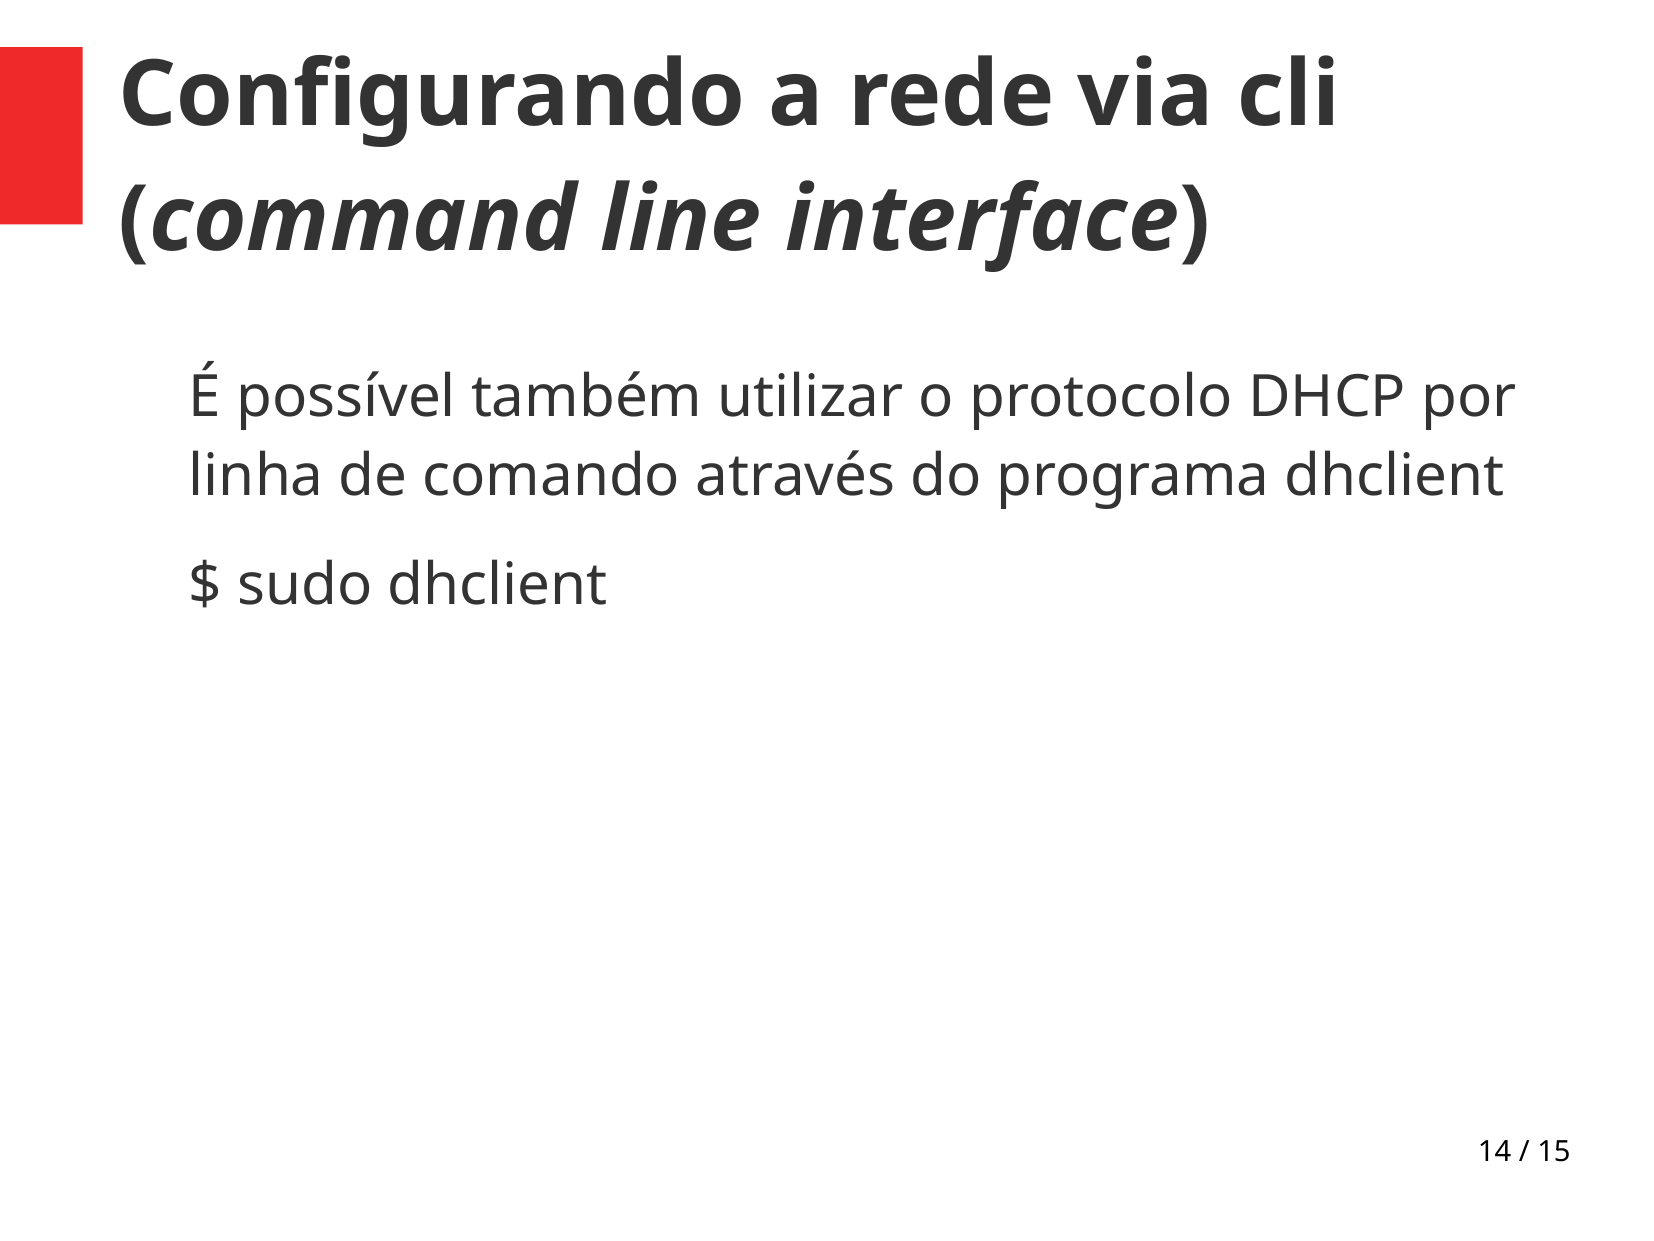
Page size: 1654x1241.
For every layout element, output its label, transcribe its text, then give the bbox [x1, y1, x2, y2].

list É possível também utilizar o protocolo DHCP por linha de comando através do programa dhclient $ sudo dhclient [118, 354, 1536, 1074]
title Configurando a rede via cli (command line interface) [118, 45, 1571, 260]
